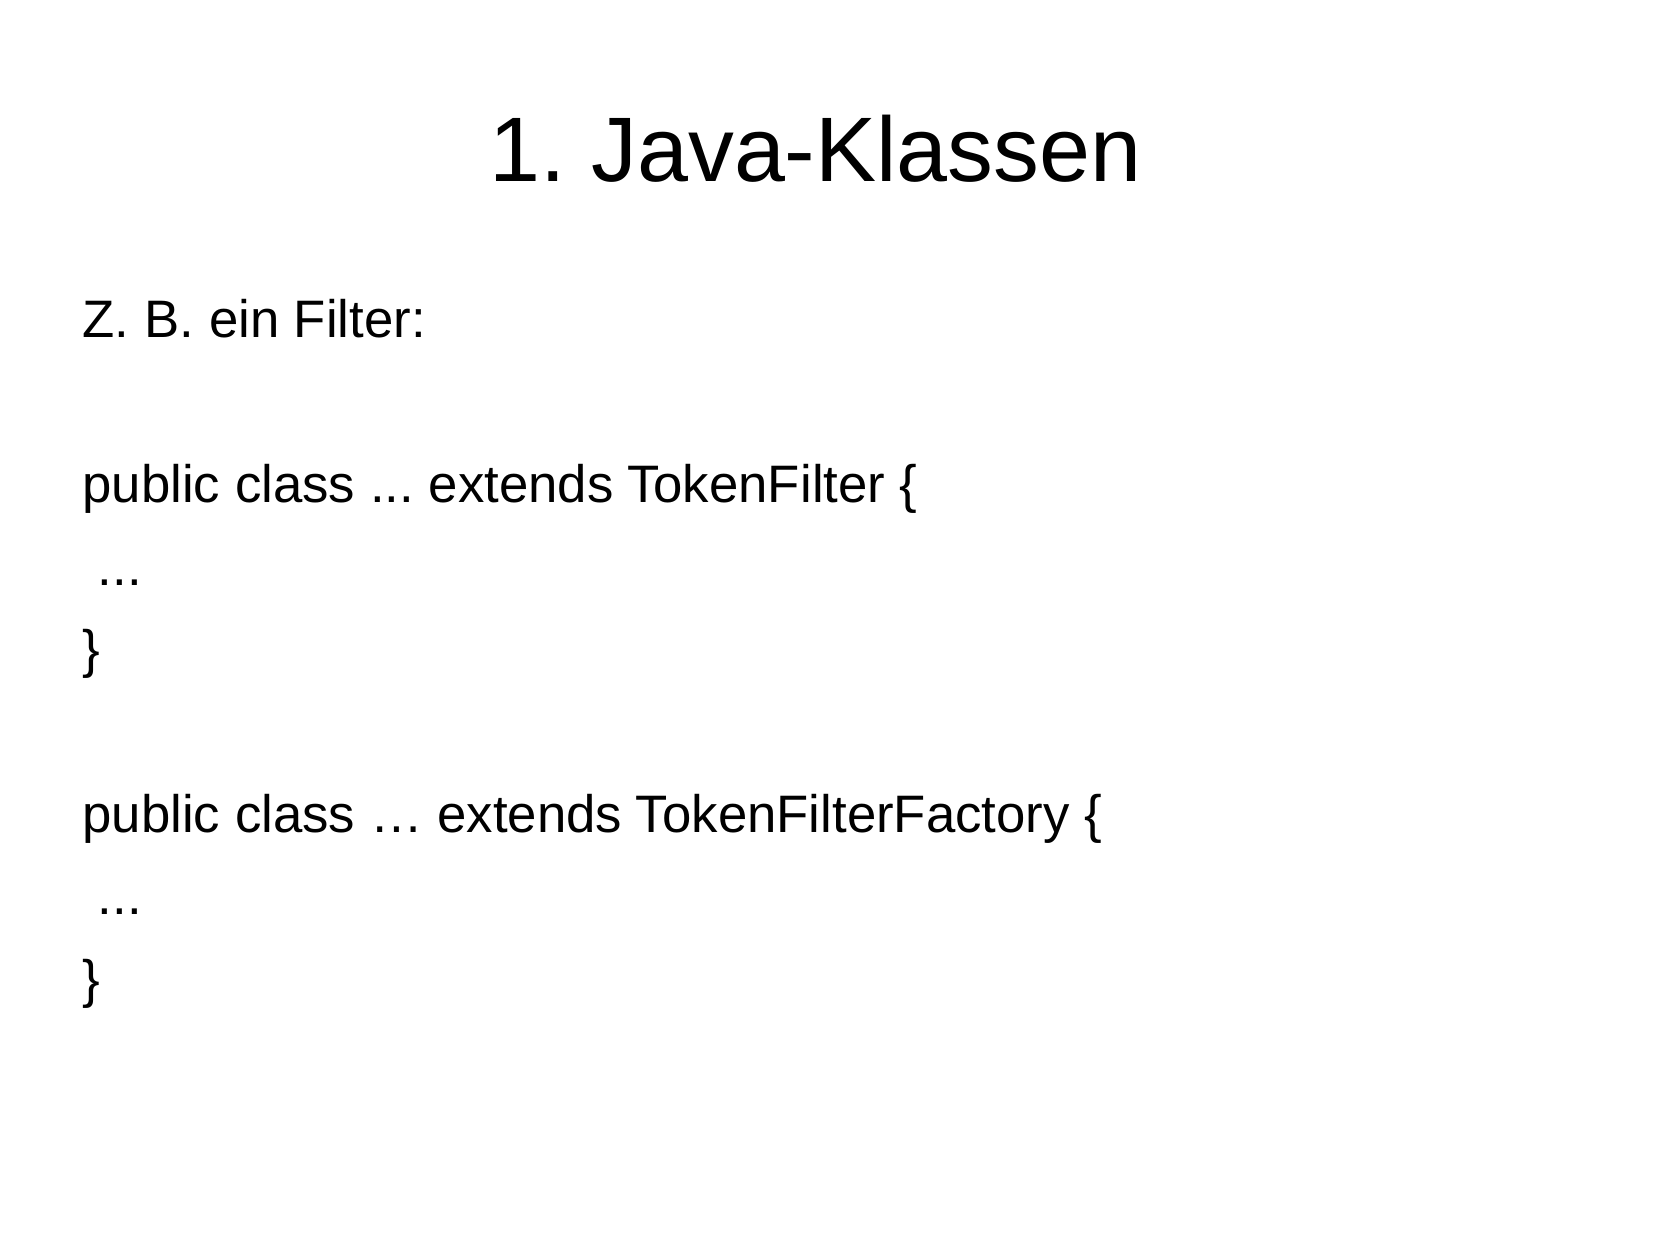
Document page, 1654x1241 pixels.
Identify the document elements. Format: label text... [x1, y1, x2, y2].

list Z. B. ein Filter: public class ... extends TokenFilter { ... } public class … extends TokenFilterFactory { ... } [82, 290, 1571, 1010]
title 1. Java-Klassen [71, 46, 1561, 254]
